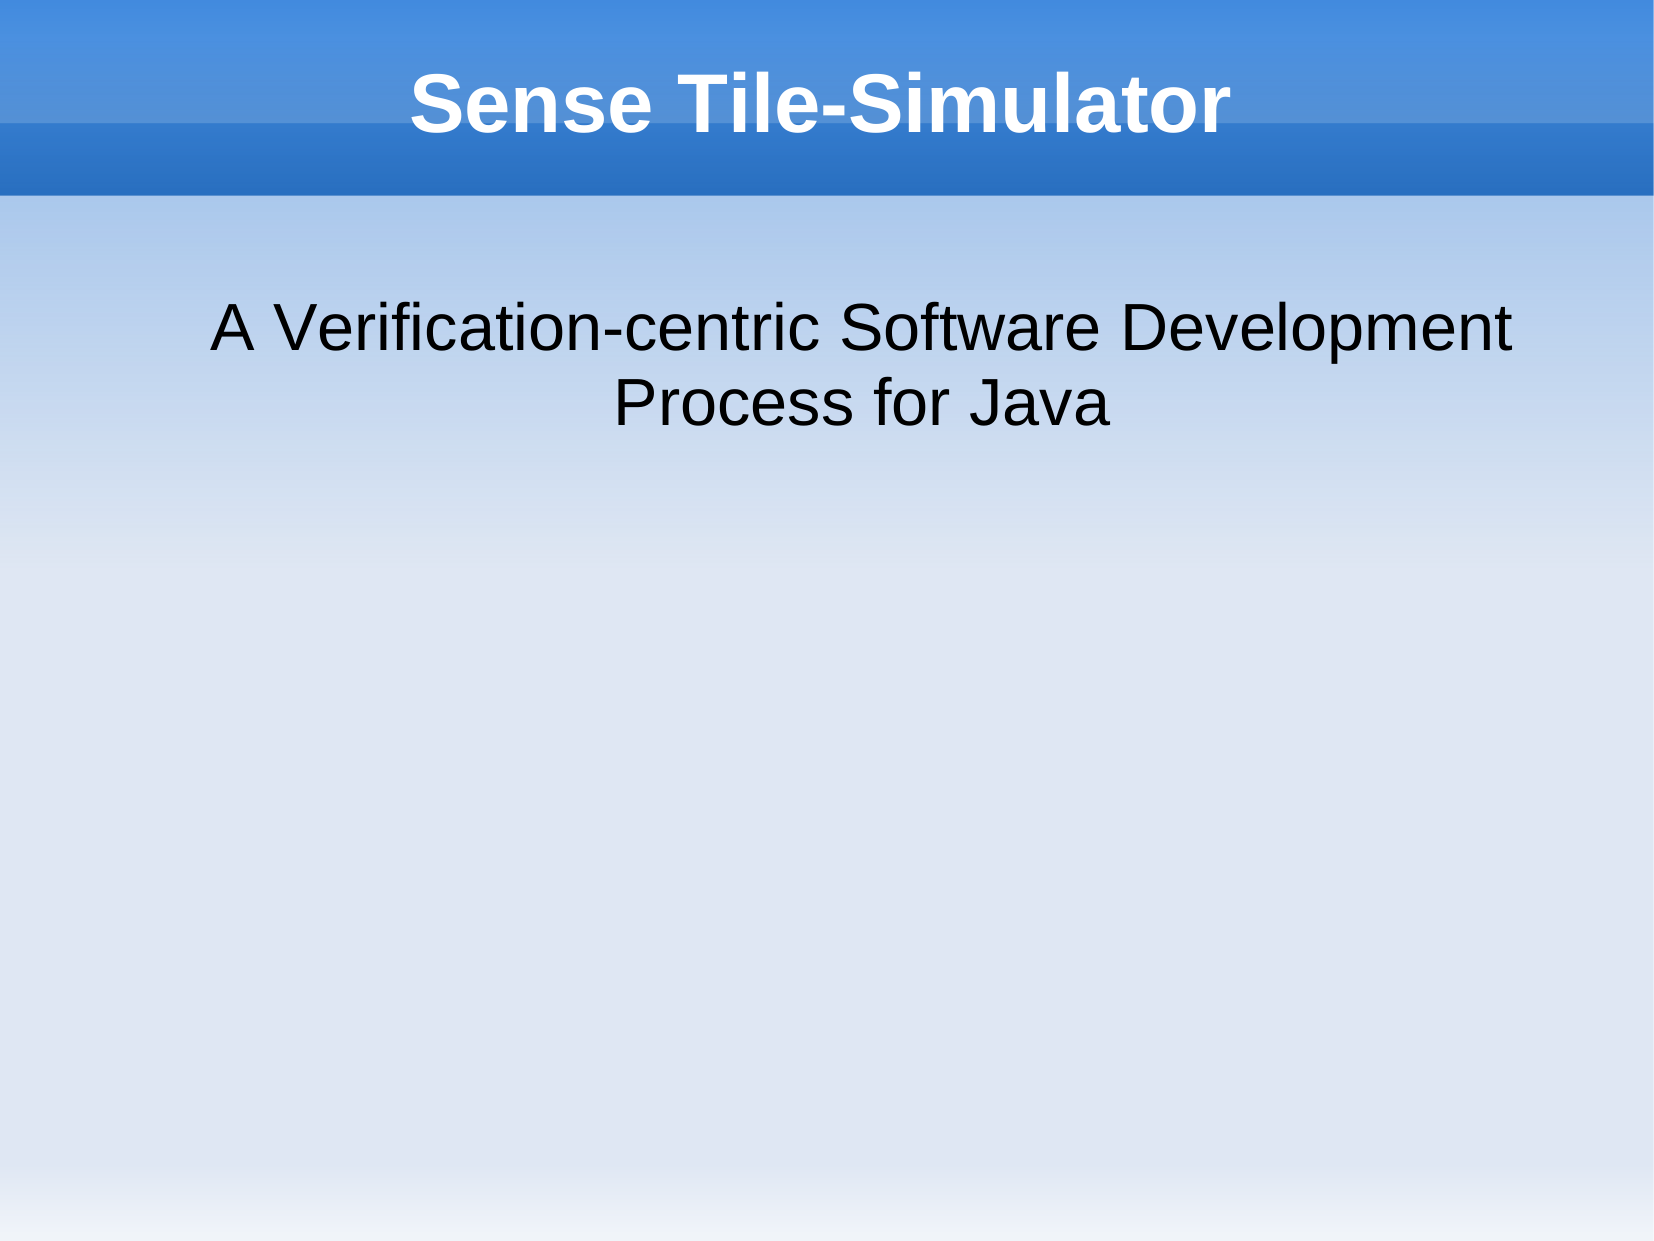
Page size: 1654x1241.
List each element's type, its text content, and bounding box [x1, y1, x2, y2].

list A Verification-centric Software Development Process for Java [82, 290, 1571, 1094]
title Sense Tile-Simulator [76, 7, 1565, 200]
picture [0, 0, 1654, 1241]
